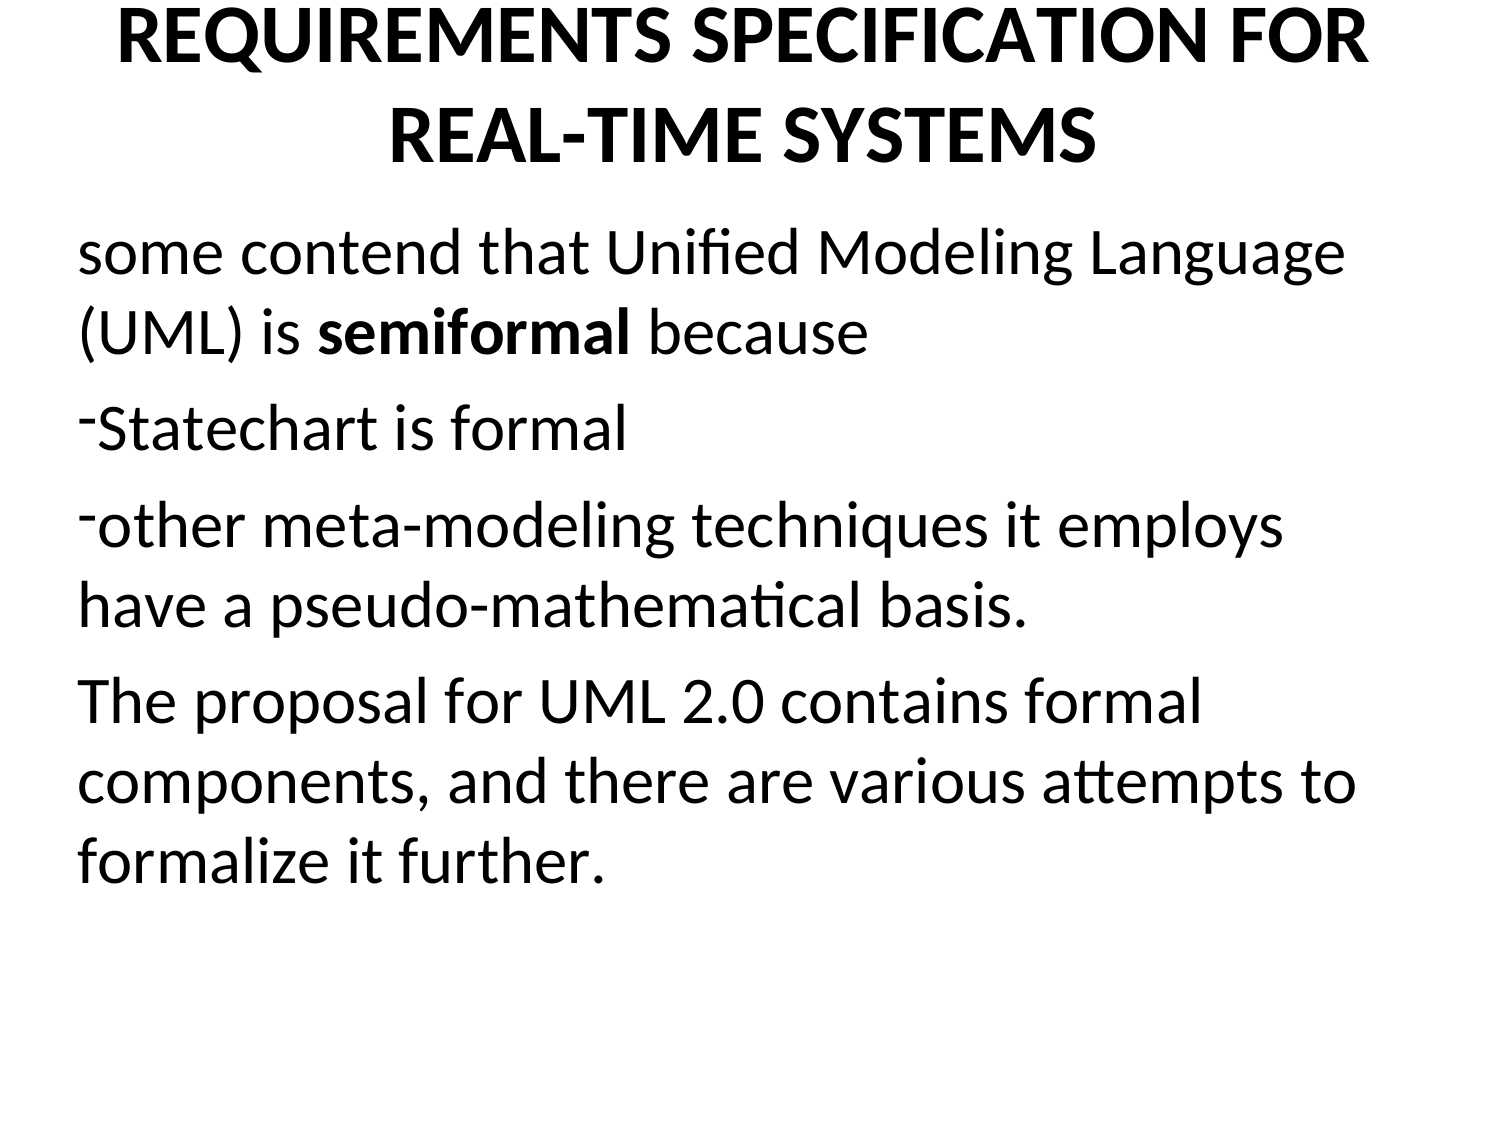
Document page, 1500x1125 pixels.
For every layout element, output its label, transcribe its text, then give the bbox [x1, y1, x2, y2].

subtitle some contend that Unified Modeling Language (UML) is semiformal because Statechart is formal other meta-modeling techniques it employs have a pseudo-mathematical basis. The proposal for UML 2.0 contains formal components, and there are various attempts to formalize it further. [62, 200, 1438, 1088]
title REQUIREMENTS SPECIFICATION FOR REAL-TIME SYSTEMS [0, 21, 1488, 238]
